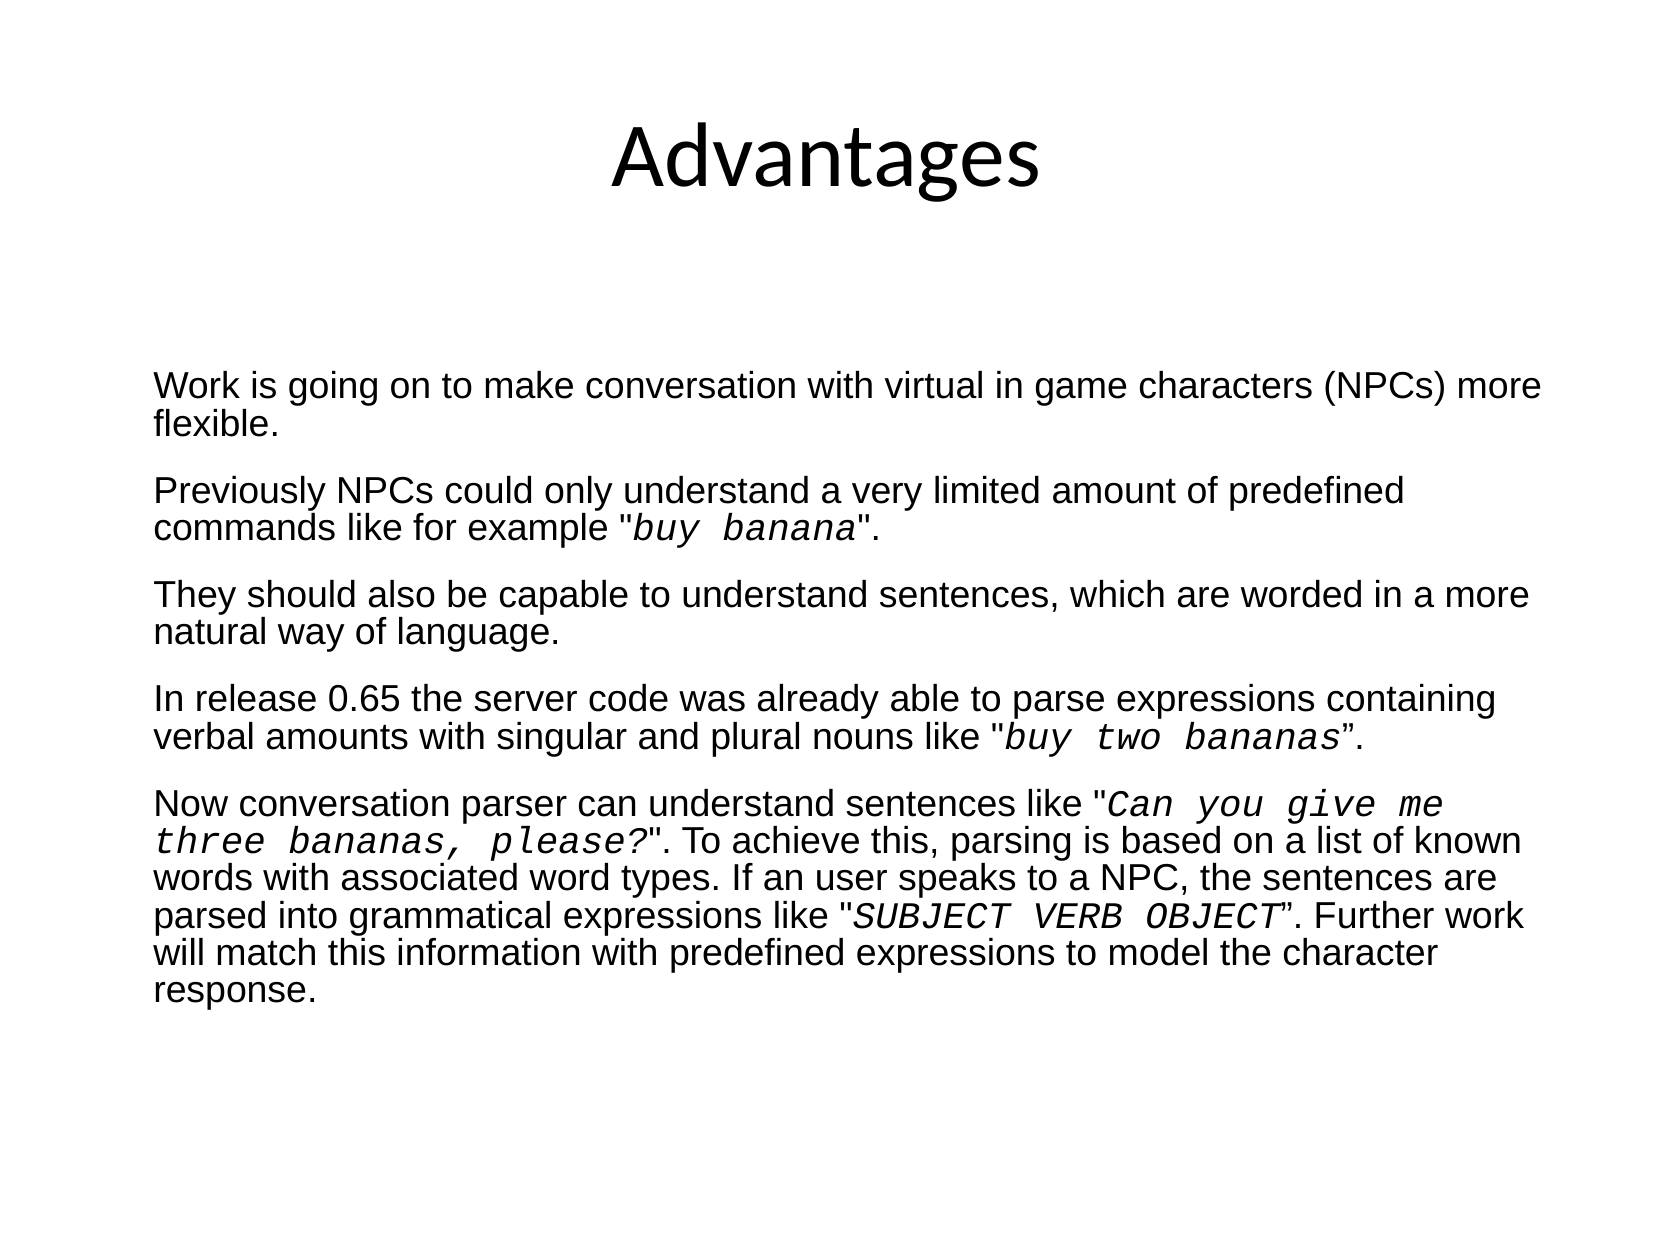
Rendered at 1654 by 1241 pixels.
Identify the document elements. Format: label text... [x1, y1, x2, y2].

text_box Advantages [82, 49, 1571, 257]
text_box Work is going on to make conversation with virtual in game characters (NPCs) more flexible. Previously NPCs could only understand a very limited amount of predefined commands like for example "buy banana". They should also be capable to understand sentences, which are worded in a more natural way of language. In release 0.65 the server code was already able to parse expressions containing verbal amounts with singular and plural nouns like "buy two bananas”. Now conversation parser can understand sentences like "Can you give me three bananas, please?". To achieve this, parsing is based on a list of known words with associated word types. If an user speaks to a NPC, the sentences are parsed into grammatical expressions like "SUBJECT VERB OBJECT”. Further work will match this information with predefined expressions to model the character response. [82, 290, 1571, 1109]
